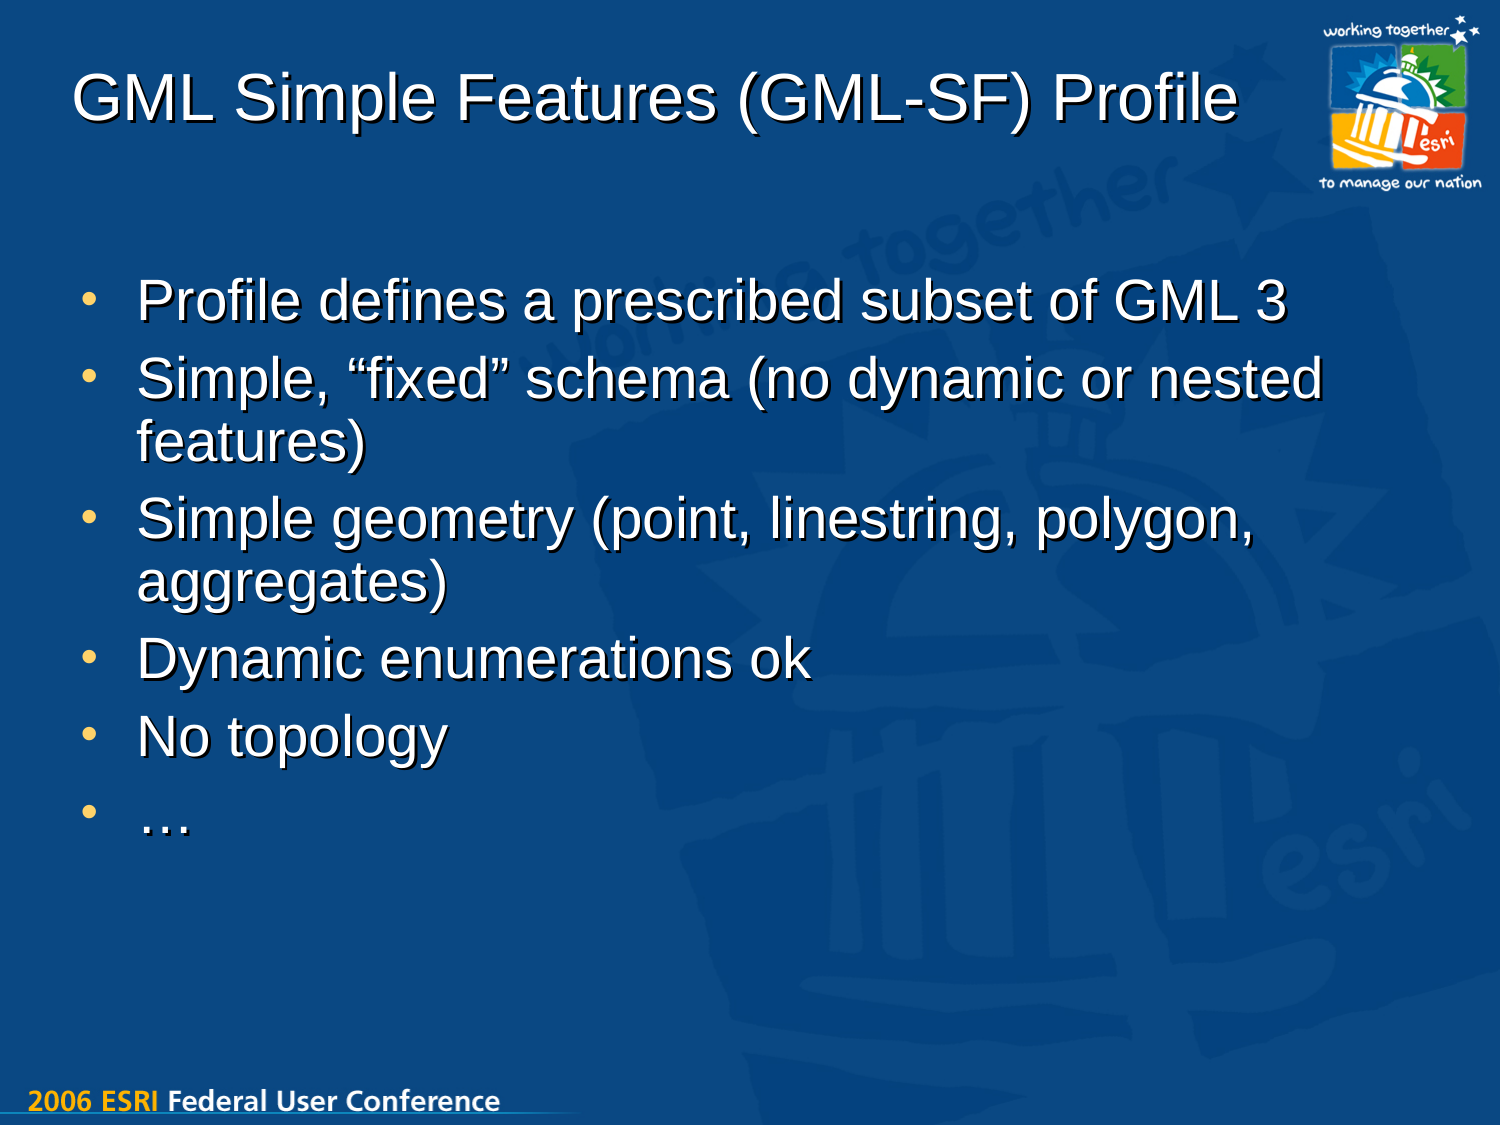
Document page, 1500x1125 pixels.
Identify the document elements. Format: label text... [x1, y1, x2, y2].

list Profile defines a prescribed subset of GML 3 Simple, “fixed” schema (no dynamic or nested features) Simple geometry (point, linestring, polygon, aggregates) Dynamic enumerations ok No topology … [65, 262, 1449, 1040]
title GML Simple Features (GML-SF) Profile [56, 58, 1299, 253]
picture [0, 0, 1500, 1125]
